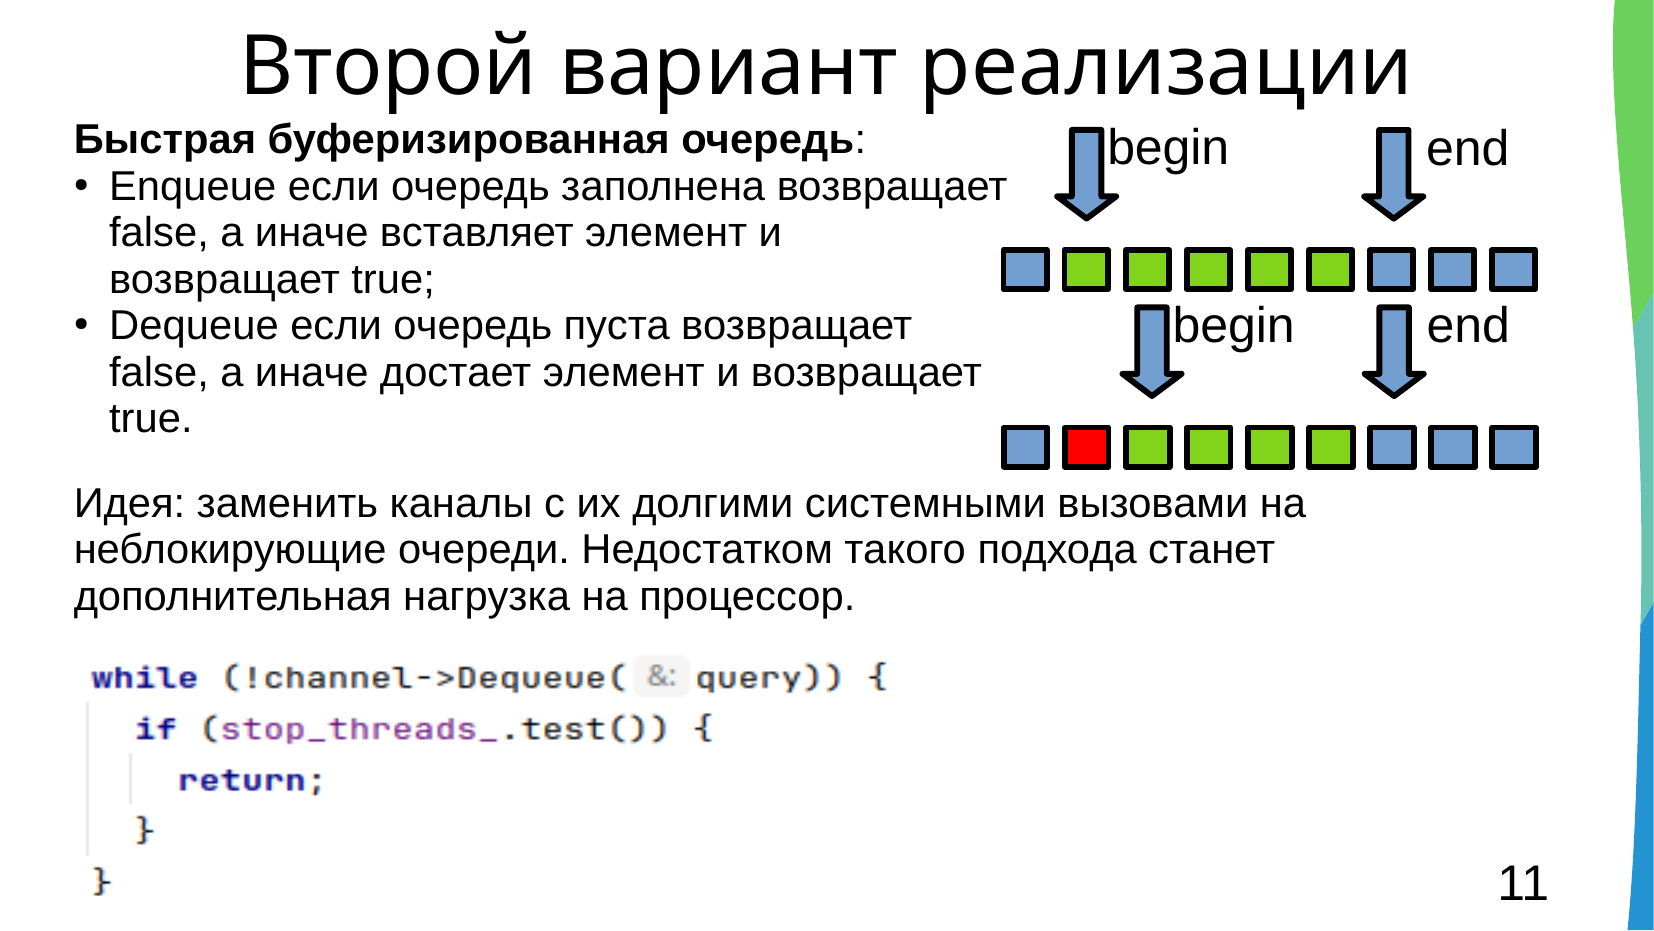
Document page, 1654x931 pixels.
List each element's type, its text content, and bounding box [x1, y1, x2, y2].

picture [79, 711, 916, 910]
text_box [1247, 250, 1292, 289]
text_box <number> [1482, 847, 1654, 919]
text_box [1064, 250, 1109, 290]
text_box [1187, 427, 1231, 467]
text_box [1064, 427, 1109, 467]
text_box Идея: заменить каналы с их долгими системными вызовами на неблокирующие очереди. Недостатком такого подхода станет дополнительная нагрузка на процессор. [59, 472, 1565, 711]
text_box begin [1092, 111, 1329, 239]
text_box [1492, 427, 1536, 467]
text_box [1364, 307, 1424, 397]
text_box Быстрая буферизированная очередь: Enqueue если очередь заполнена возвращает false, а иначе вставляет элемент и возвращает true; Dequeue если очередь пуста возвращает false, а иначе достает элемент и возвращает true. [59, 108, 1034, 472]
text_box [1186, 250, 1231, 289]
text_box [1248, 427, 1292, 467]
text_box [1364, 129, 1424, 219]
text_box begin [1157, 289, 1336, 360]
text_box [1057, 129, 1092, 219]
text_box [1491, 250, 1536, 289]
text_box [1369, 250, 1414, 290]
text_box [1431, 427, 1475, 467]
text_box [1125, 250, 1170, 290]
text_box [1430, 250, 1475, 289]
text_box [1003, 250, 1047, 290]
text_box [1309, 427, 1353, 467]
text_box [1370, 427, 1414, 467]
text_box end [1411, 289, 1536, 361]
title Второй вариант реализации [0, 0, 1654, 125]
text_box [1003, 427, 1048, 467]
text_box [1122, 307, 1182, 397]
text_box [1126, 427, 1170, 467]
text_box end [1411, 112, 1536, 184]
text_box [1308, 250, 1353, 290]
